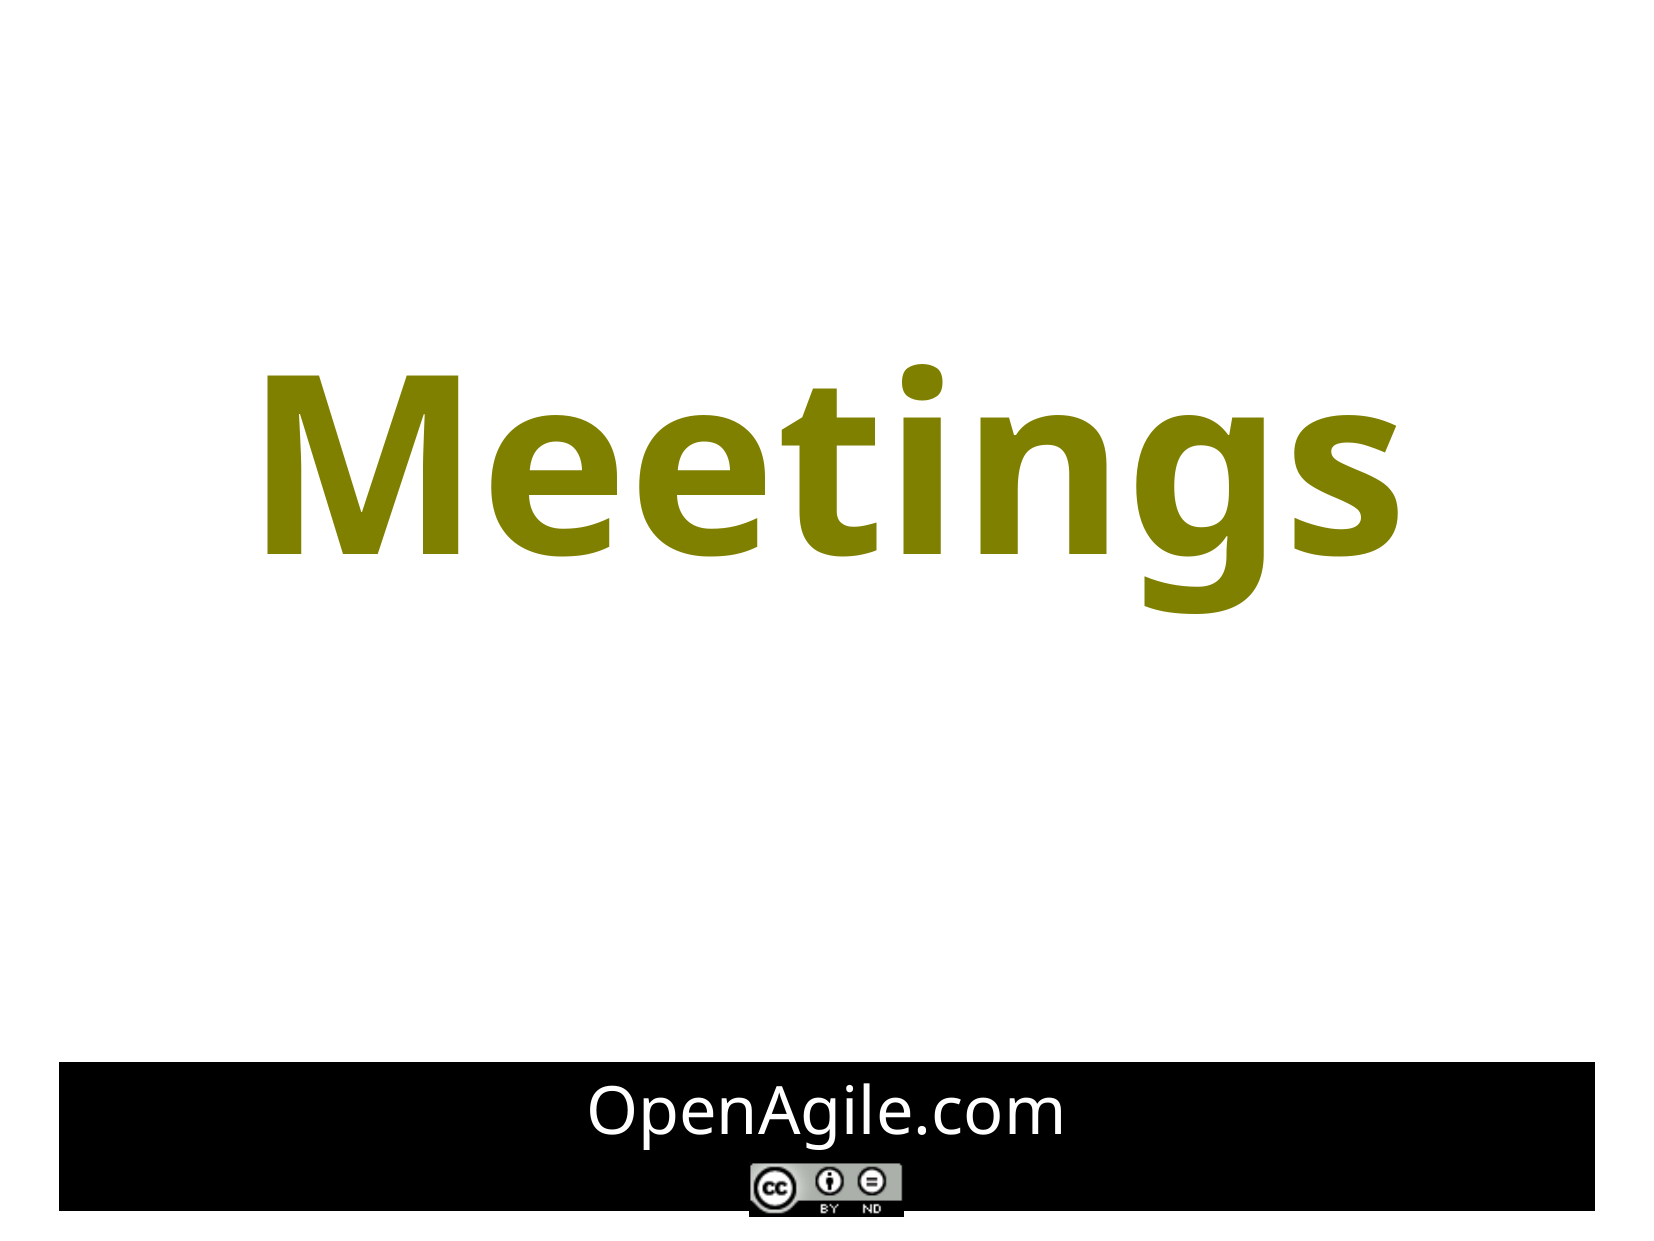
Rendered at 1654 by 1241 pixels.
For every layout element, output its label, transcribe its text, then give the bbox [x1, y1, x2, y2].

title Meetings [59, 36, 1595, 879]
picture [749, 1162, 904, 1217]
